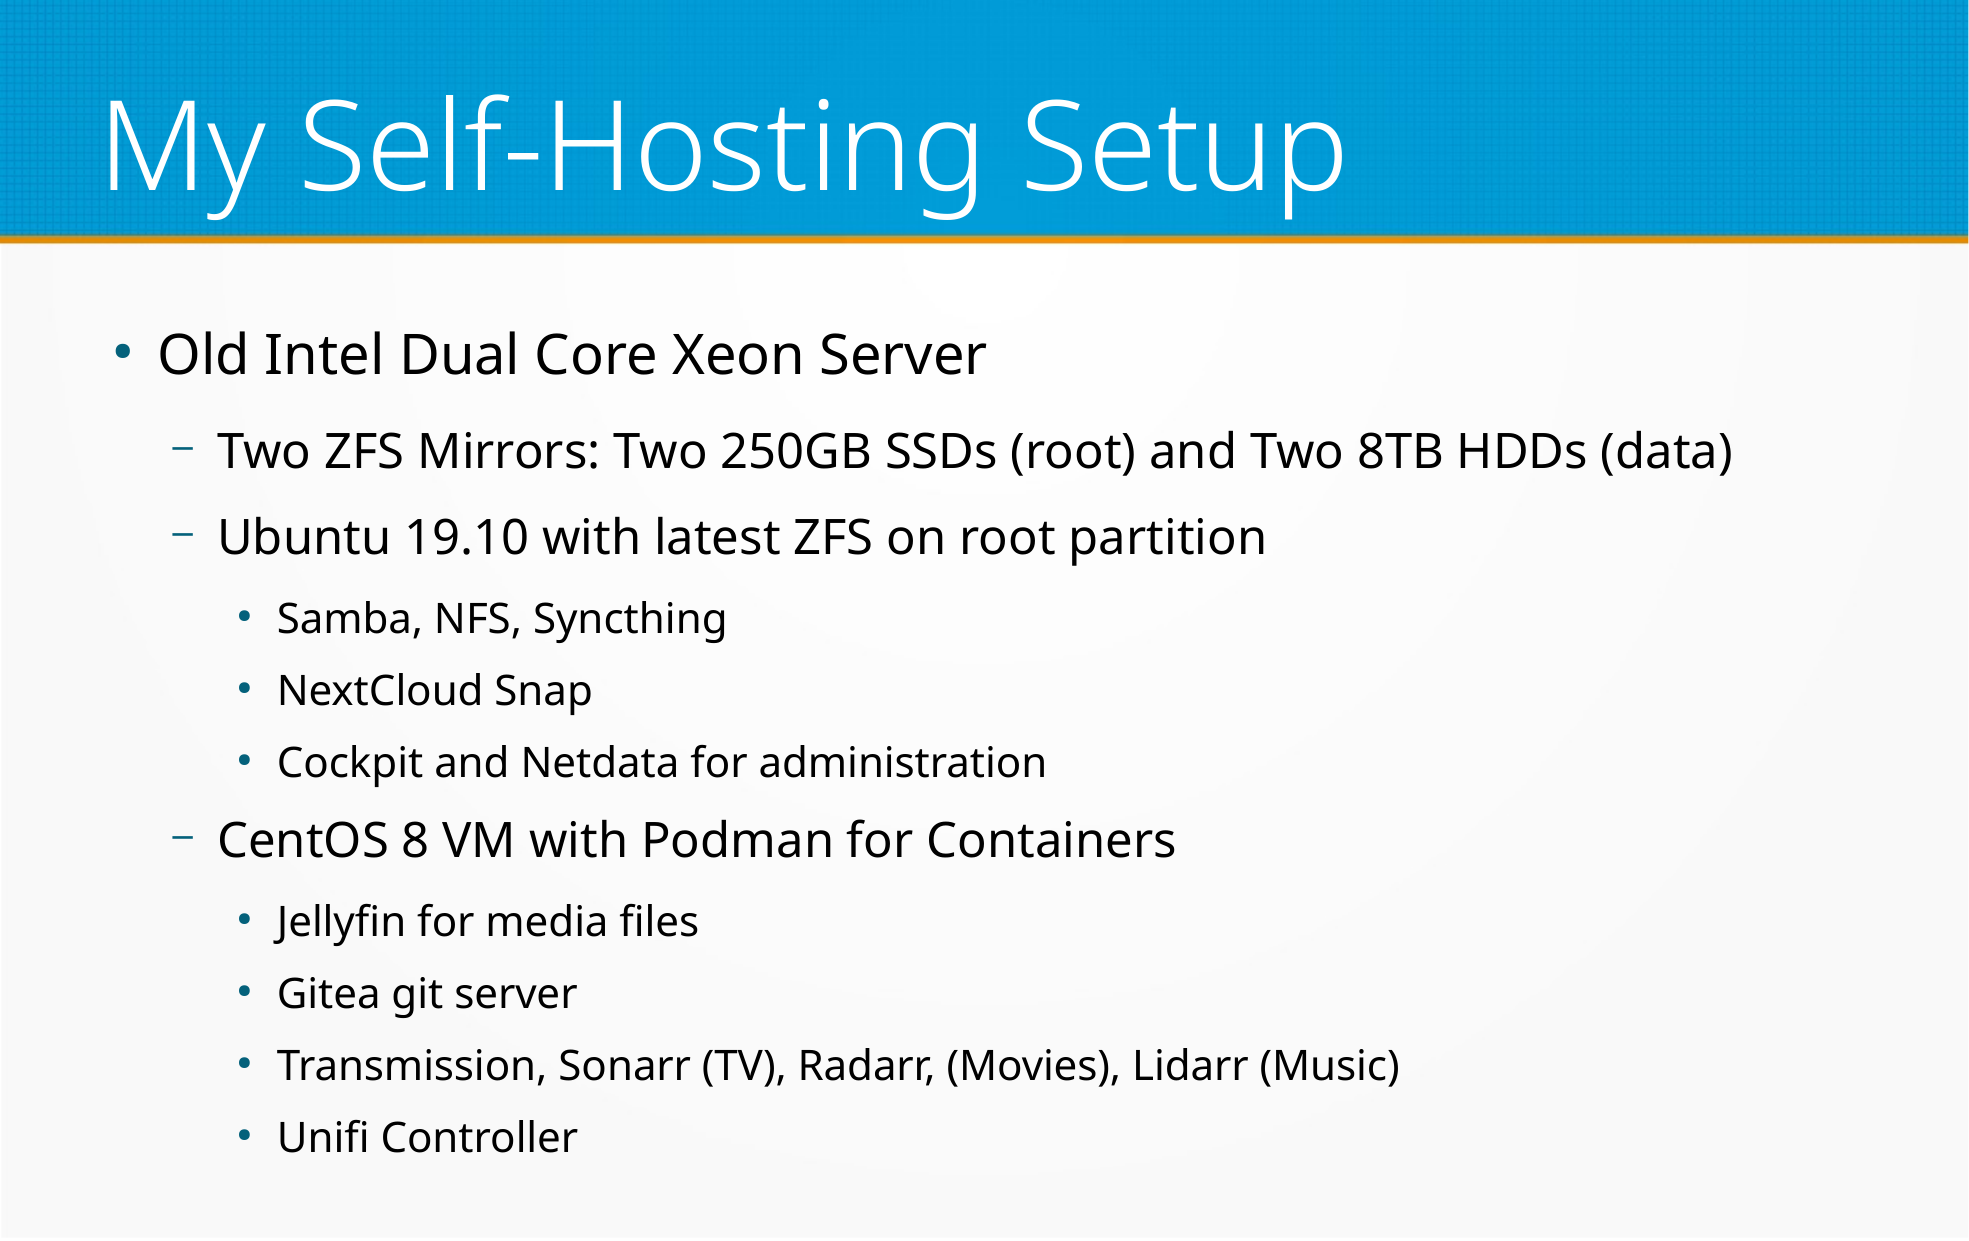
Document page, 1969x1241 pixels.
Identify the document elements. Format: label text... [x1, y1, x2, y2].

list Old Intel Dual Core Xeon Server Two ZFS Mirrors: Two 250GB SSDs (root) and Two 8TB HDDs (data) Ubuntu 19.10 with latest ZFS on root partition Samba, NFS, Syncthing NextCloud Snap Cockpit and Netdata for administration CentOS 8 VM with Podman for Containers Jellyfin for media files Gitea git server Transmission, Sonarr (TV), Radarr, (Movies), Lidarr (Music) Unifi Controller [98, 315, 1861, 1171]
picture [0, 233, 1969, 1241]
title My Self-Hosting Setup [98, 19, 1870, 227]
